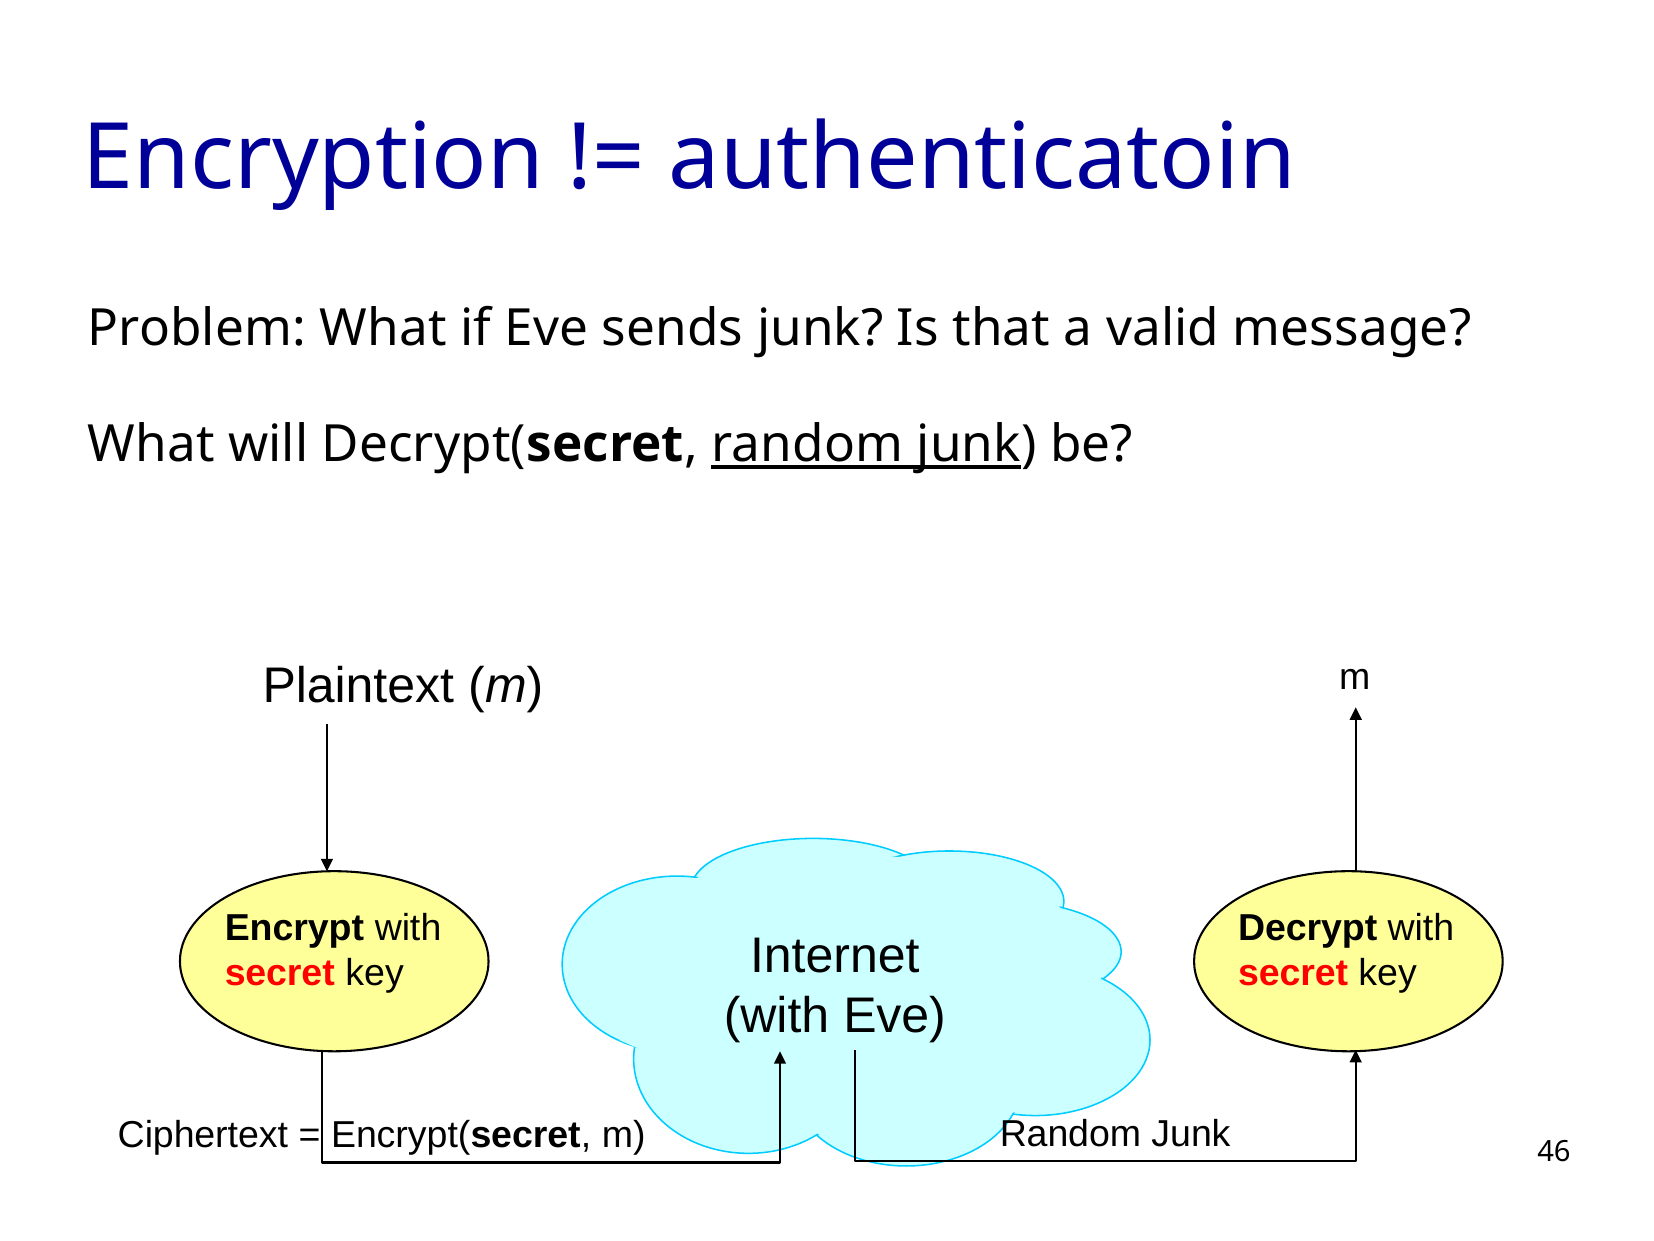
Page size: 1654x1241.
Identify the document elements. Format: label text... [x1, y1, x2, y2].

text_box Plaintext (m) [247, 645, 559, 721]
text_box [1243, 871, 1453, 895]
text_box Ciphertext = Encrypt(secret, m) [102, 1102, 321, 1163]
text_box [1194, 905, 1503, 1052]
text_box Internet (with Eve) [708, 914, 961, 1050]
text_box Ciphertext = Encrypt(secret, m) [323, 1102, 661, 1161]
text_box [562, 838, 1151, 1160]
list Problem: What if Eve sends junk? Is that a valid message? What will Decrypt(secret, random junk) be? [60, 290, 1571, 526]
text_box Random Junk [985, 1101, 1246, 1162]
title Encryption != authenticatoin [82, 49, 1571, 257]
text_box [871, 1162, 942, 1166]
text_box m [1261, 644, 1386, 705]
text_box Encrypt with secret key [210, 895, 457, 1001]
text_box [179, 906, 489, 1052]
text_box Decrypt with secret key [1223, 895, 1470, 1001]
text_box [229, 871, 439, 895]
